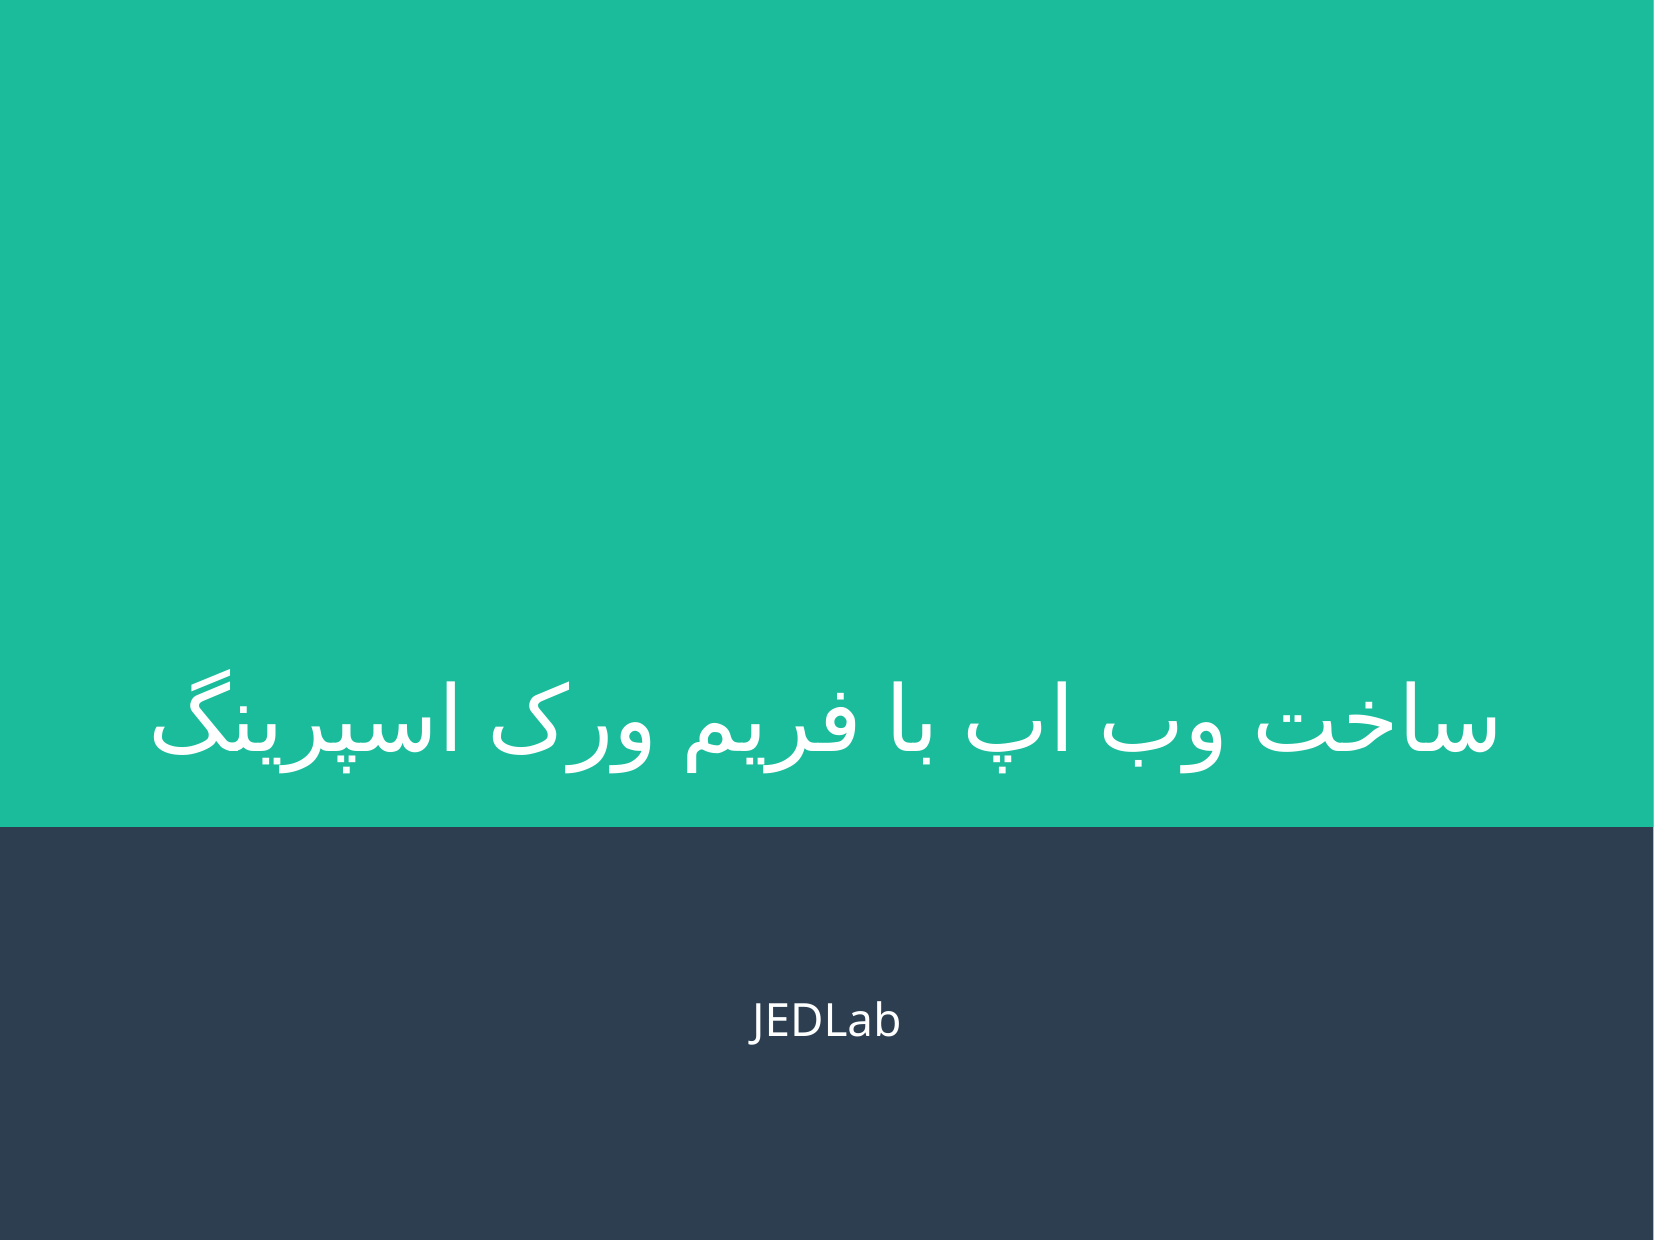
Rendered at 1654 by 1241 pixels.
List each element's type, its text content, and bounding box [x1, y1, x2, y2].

title ساخت وب اپ با فریم ورک اسپرینگ [59, 620, 1595, 778]
subtitle JEDLab [59, 856, 1595, 1182]
